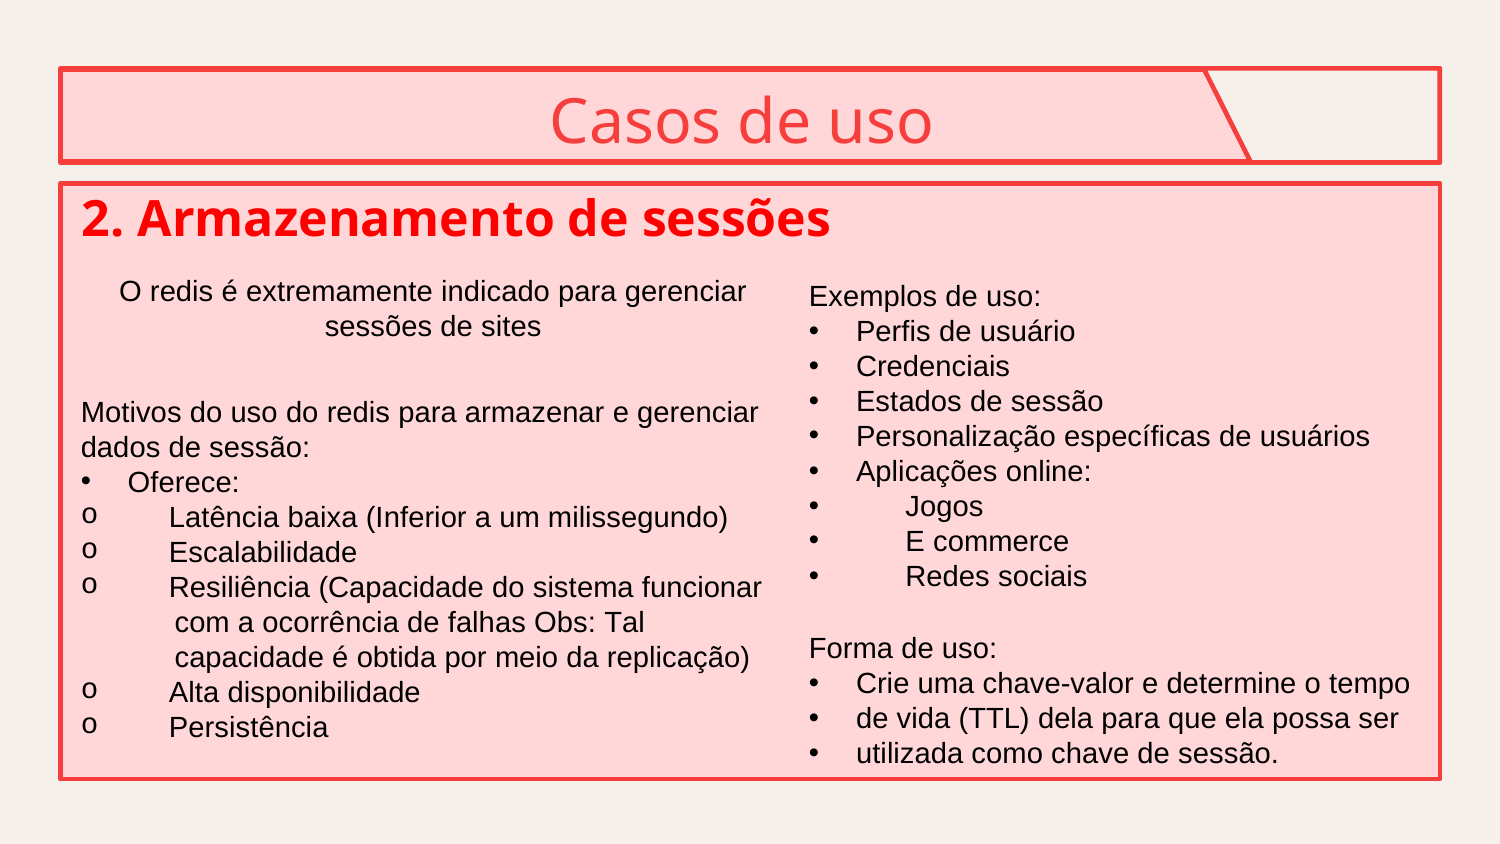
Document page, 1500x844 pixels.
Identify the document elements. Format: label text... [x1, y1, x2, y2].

text_box 2. Armazenamento de sessões [66, 179, 1435, 270]
text_box O redis é extremamente indicado para gerenciar sessões de sites [65, 264, 802, 351]
text_box Motivos do uso do redis para armazenar e gerenciar dados de sessão: Oferece: Latência baixa (Inferior a um milissegundo) Escalabilidade Resiliência (Capacidade do sistema funcionar com a ocorrência de falhas Obs: Tal capacidade é obtida por meio da replicação) Alta disponibilidade Persistência [65, 351, 816, 790]
text_box Exemplos de uso: Perfis de usuário Credenciais Estados de sessão Personalização específicas de usuários Aplicações online: Jogos E commerce Redes sociais [794, 270, 1500, 622]
title Casos de uso [66, 71, 1435, 166]
text_box Forma de uso: Crie uma chave-valor e determine o tempo de vida (TTL) dela para que ela possa ser utilizada como chave de sessão. [794, 622, 1500, 779]
